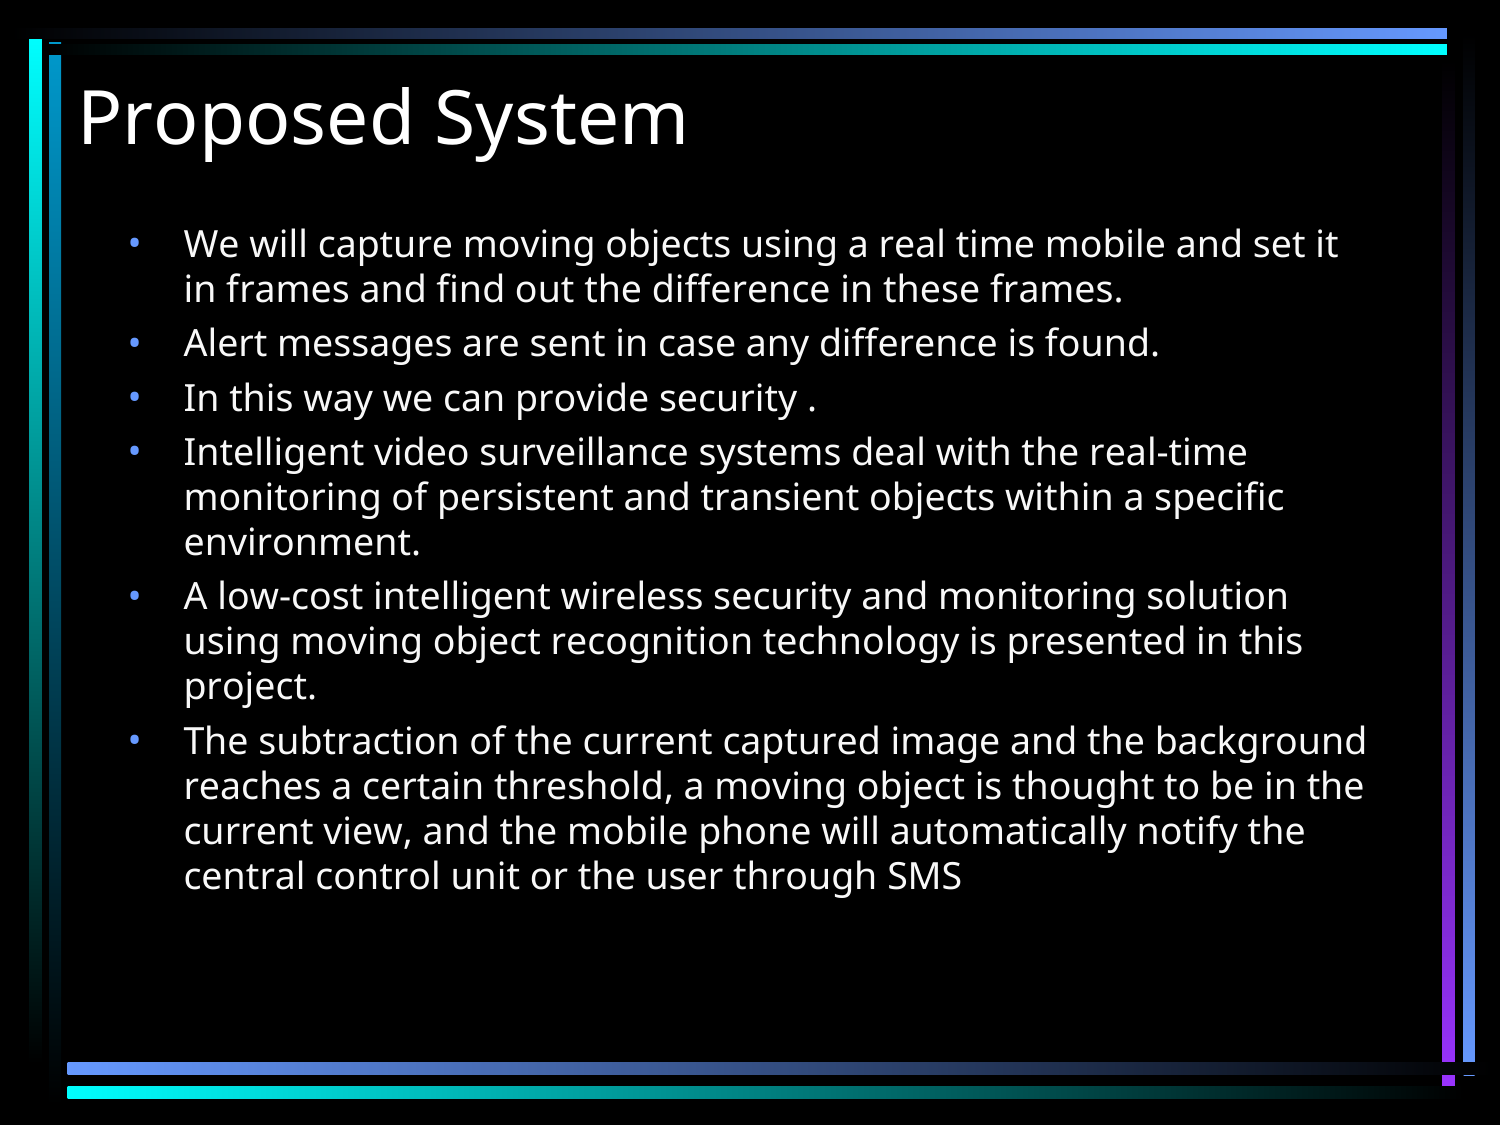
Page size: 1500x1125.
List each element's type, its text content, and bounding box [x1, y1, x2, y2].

text_box Proposed System [62, 62, 1375, 201]
text_box We will capture moving objects using a real time mobile and set it in frames and find out the difference in these frames. Alert messages are sent in case any difference is found. In this way we can provide security . Intelligent video surveillance systems deal with the real-time monitoring of persistent and transient objects within a specific environment. A low-cost intelligent wireless security and monitoring solution using moving object recognition technology is presented in this project. The subtraction of the current captured image and the background reaches a certain threshold, a moving object is thought to be in the current view, and the mobile phone will automatically notify the central control unit or the user through SMS [112, 212, 1388, 976]
